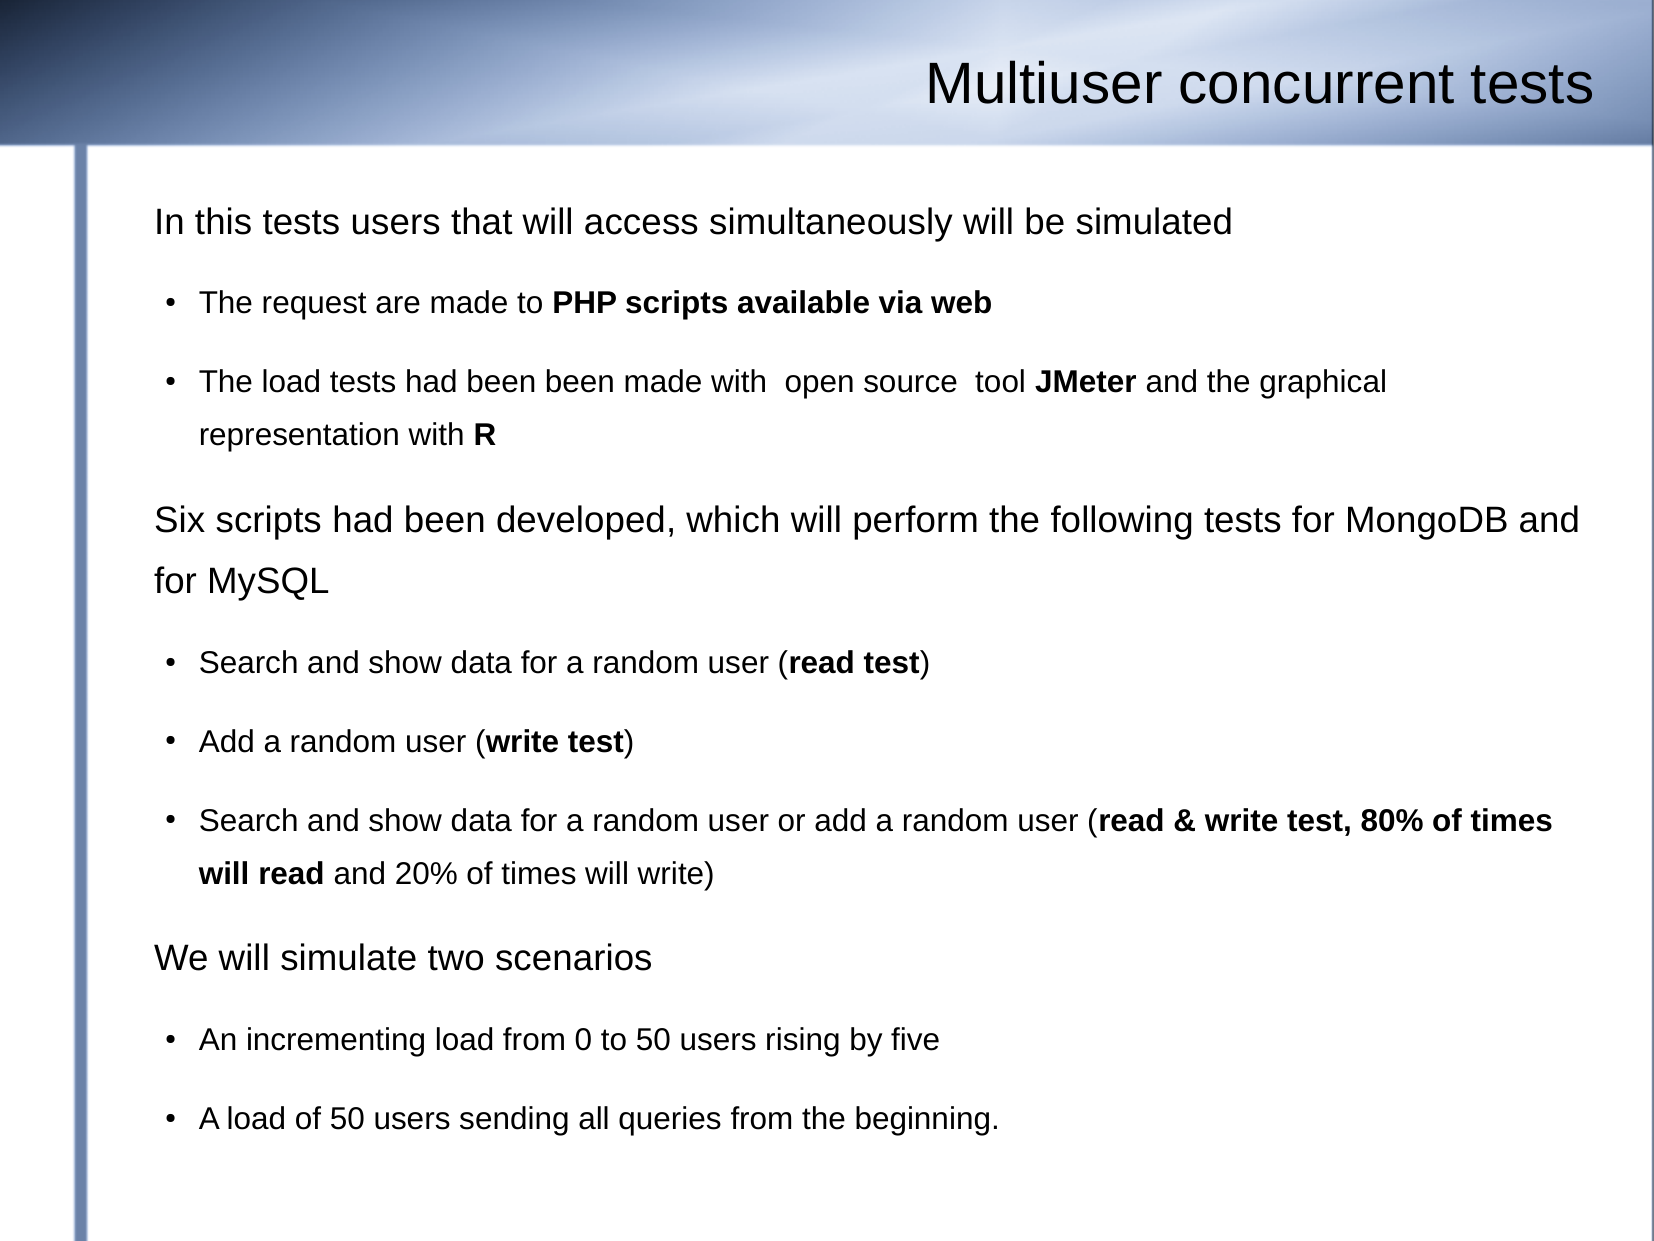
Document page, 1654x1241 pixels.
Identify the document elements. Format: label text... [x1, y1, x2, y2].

list In this tests users that will access simultaneously will be simulated The request are made to PHP scripts available via web The load tests had been been made with open source tool JMeter and the graphical representation with R Six scripts had been developed, which will perform the following tests for MongoDB and for MySQL Search and show data for a random user (read test) Add a random user (write test) Search and show data for a random user or add a random user (read & write test, 80% of times will read and 20% of times will write) We will simulate two scenarios An incrementing load from 0 to 50 users rising by five A load of 50 users sending all queries from the beginning. [154, 180, 1596, 1146]
title Multiuser concurrent tests [154, 49, 1596, 118]
picture [0, 0, 1654, 1241]
